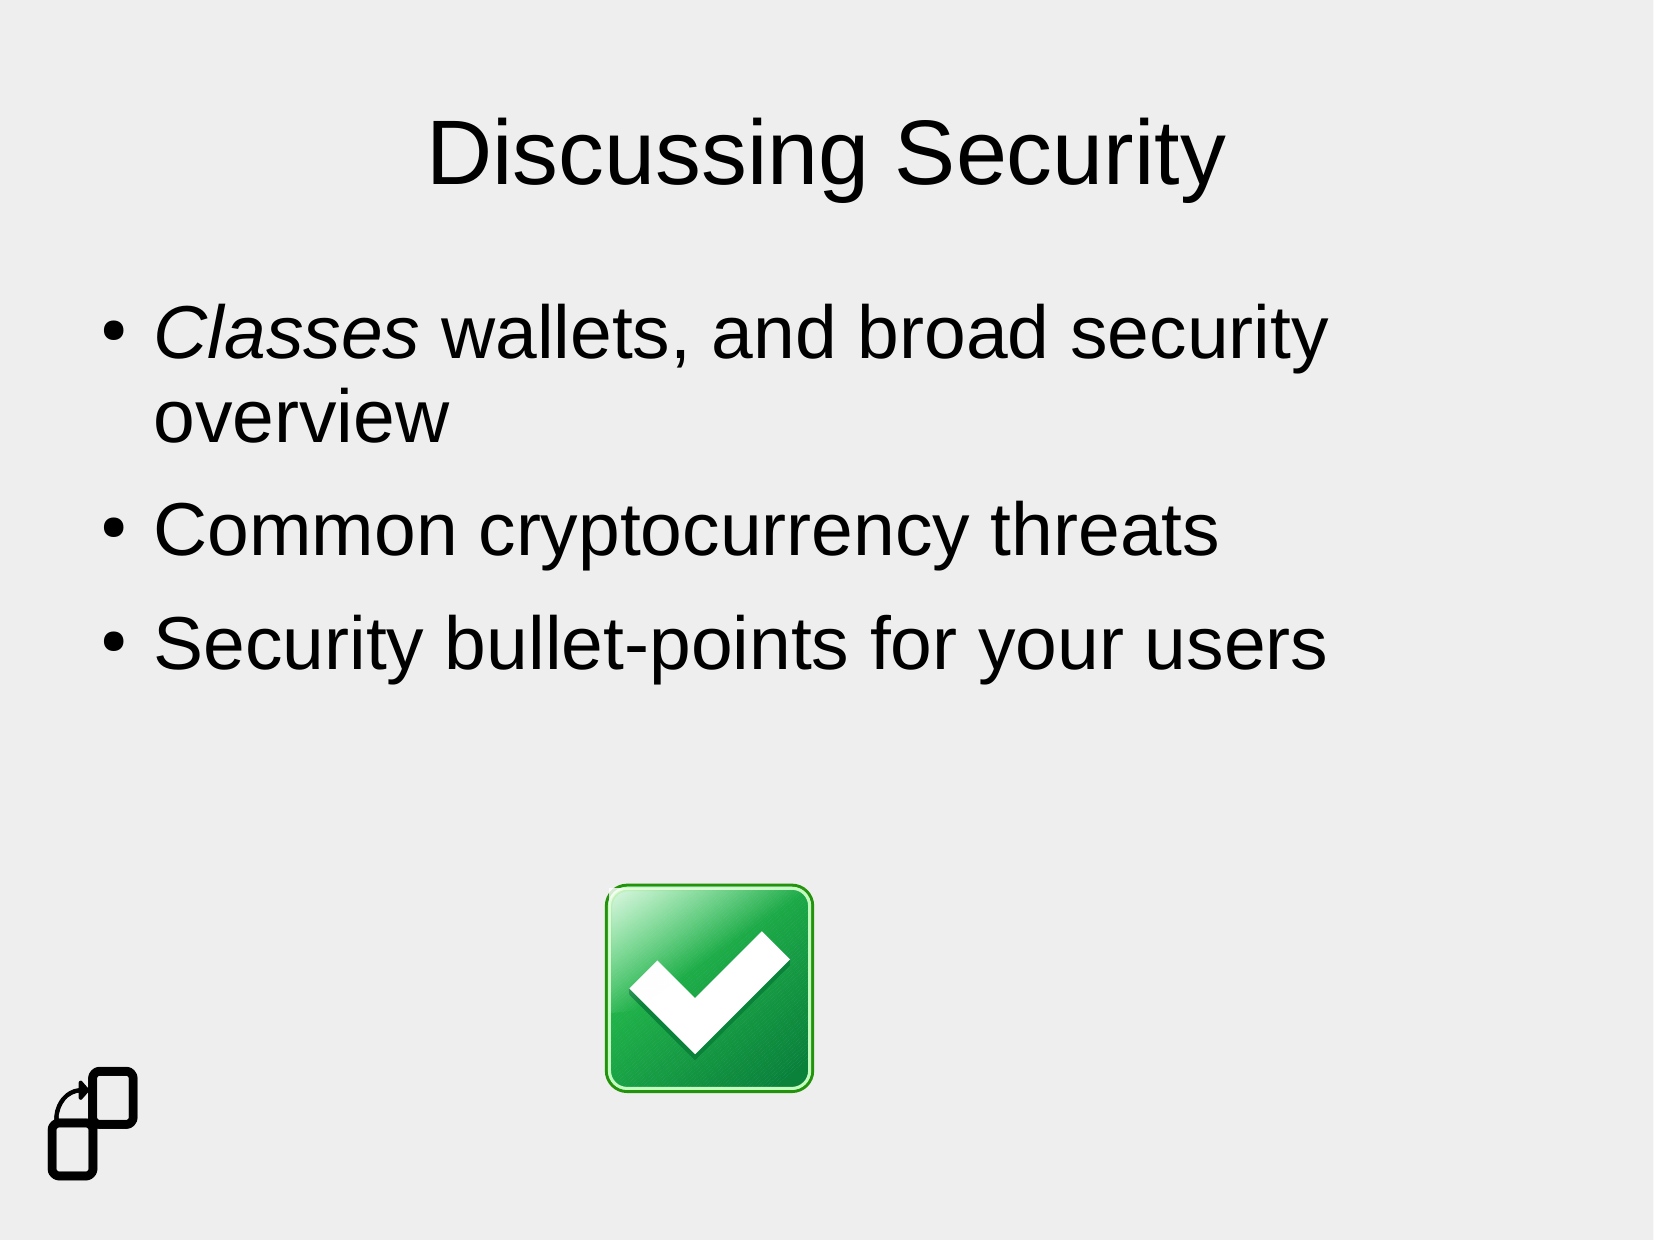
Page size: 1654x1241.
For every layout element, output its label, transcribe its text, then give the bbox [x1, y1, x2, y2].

title Discussing Security [82, 49, 1571, 257]
picture [30, 1062, 153, 1186]
list Classes wallets, and broad security overview Common cryptocurrency threats Security bullet-points for your users [82, 290, 1571, 1010]
picture [542, 827, 871, 1156]
